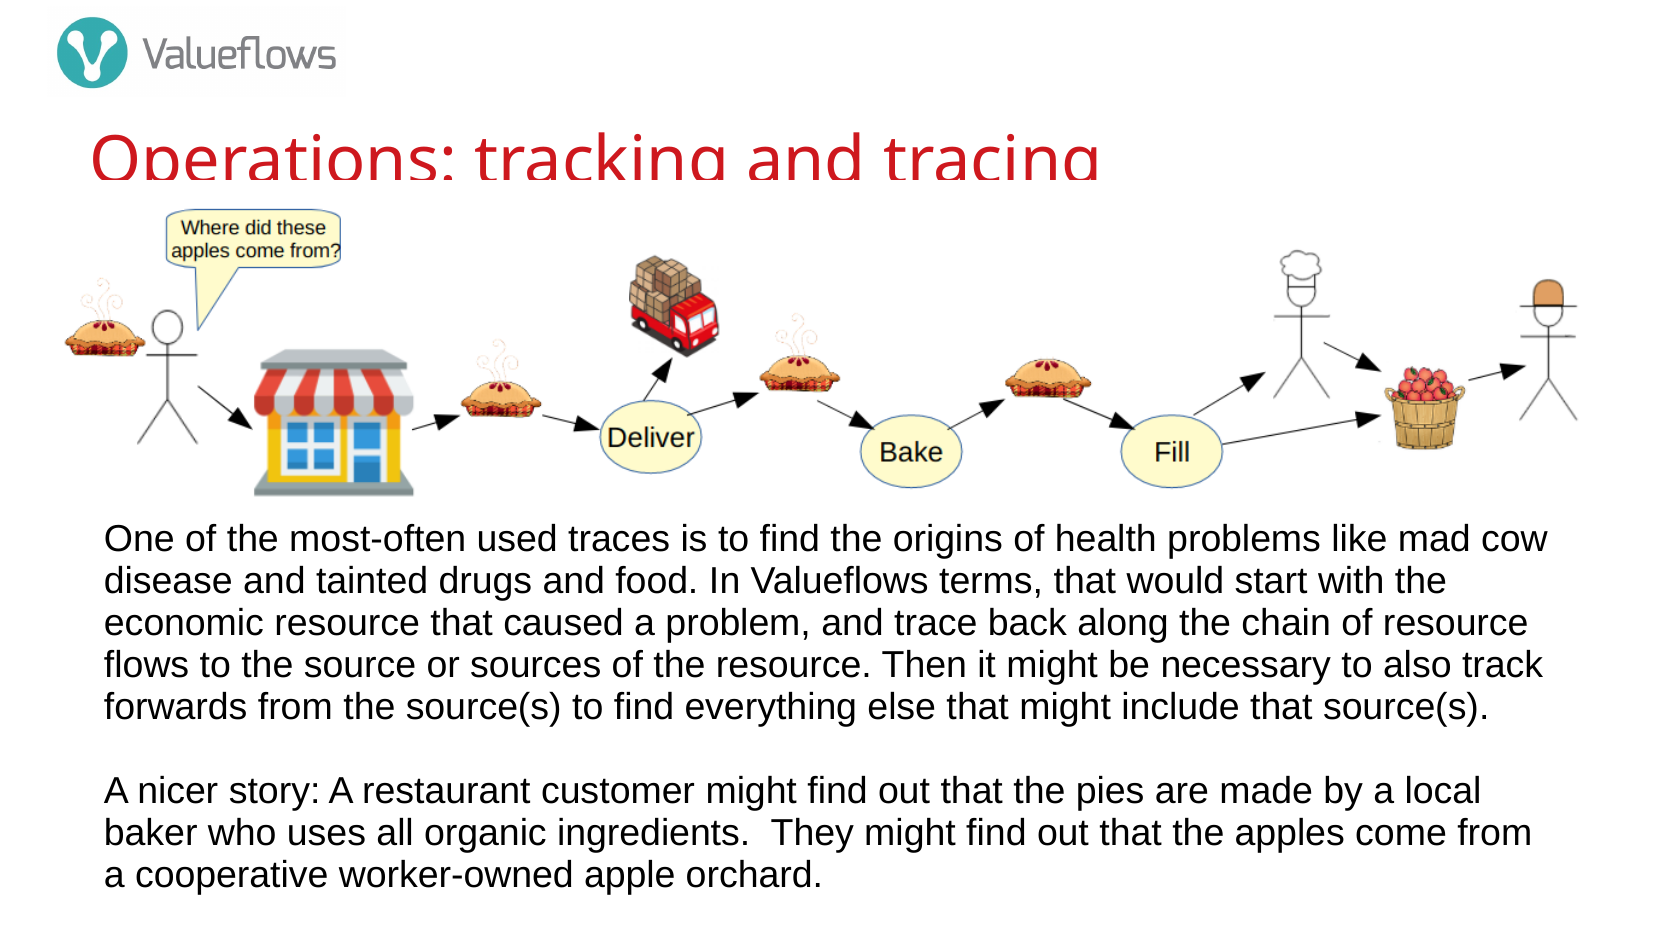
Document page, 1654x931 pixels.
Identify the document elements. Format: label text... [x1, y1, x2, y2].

text_box One of the most-often used traces is to find the origins of health problems like mad cow disease and tainted drugs and food. In Valueflows terms, that would start with the economic resource that caused a problem, and trace back along the chain of resource flows to the source or sources of the resource. Then it might be necessary to also track forwards from the source(s) to find everything else that might include that source(s). A nicer story: A restaurant customer might find out that the pies are made by a local baker who uses all organic ingredients. They might find out that the apples come from a cooperative worker-owned apple orchard. [89, 510, 1575, 904]
text_box Operations: tracking and tracing [75, 105, 1439, 180]
picture [47, 6, 346, 97]
picture [60, 180, 1594, 516]
